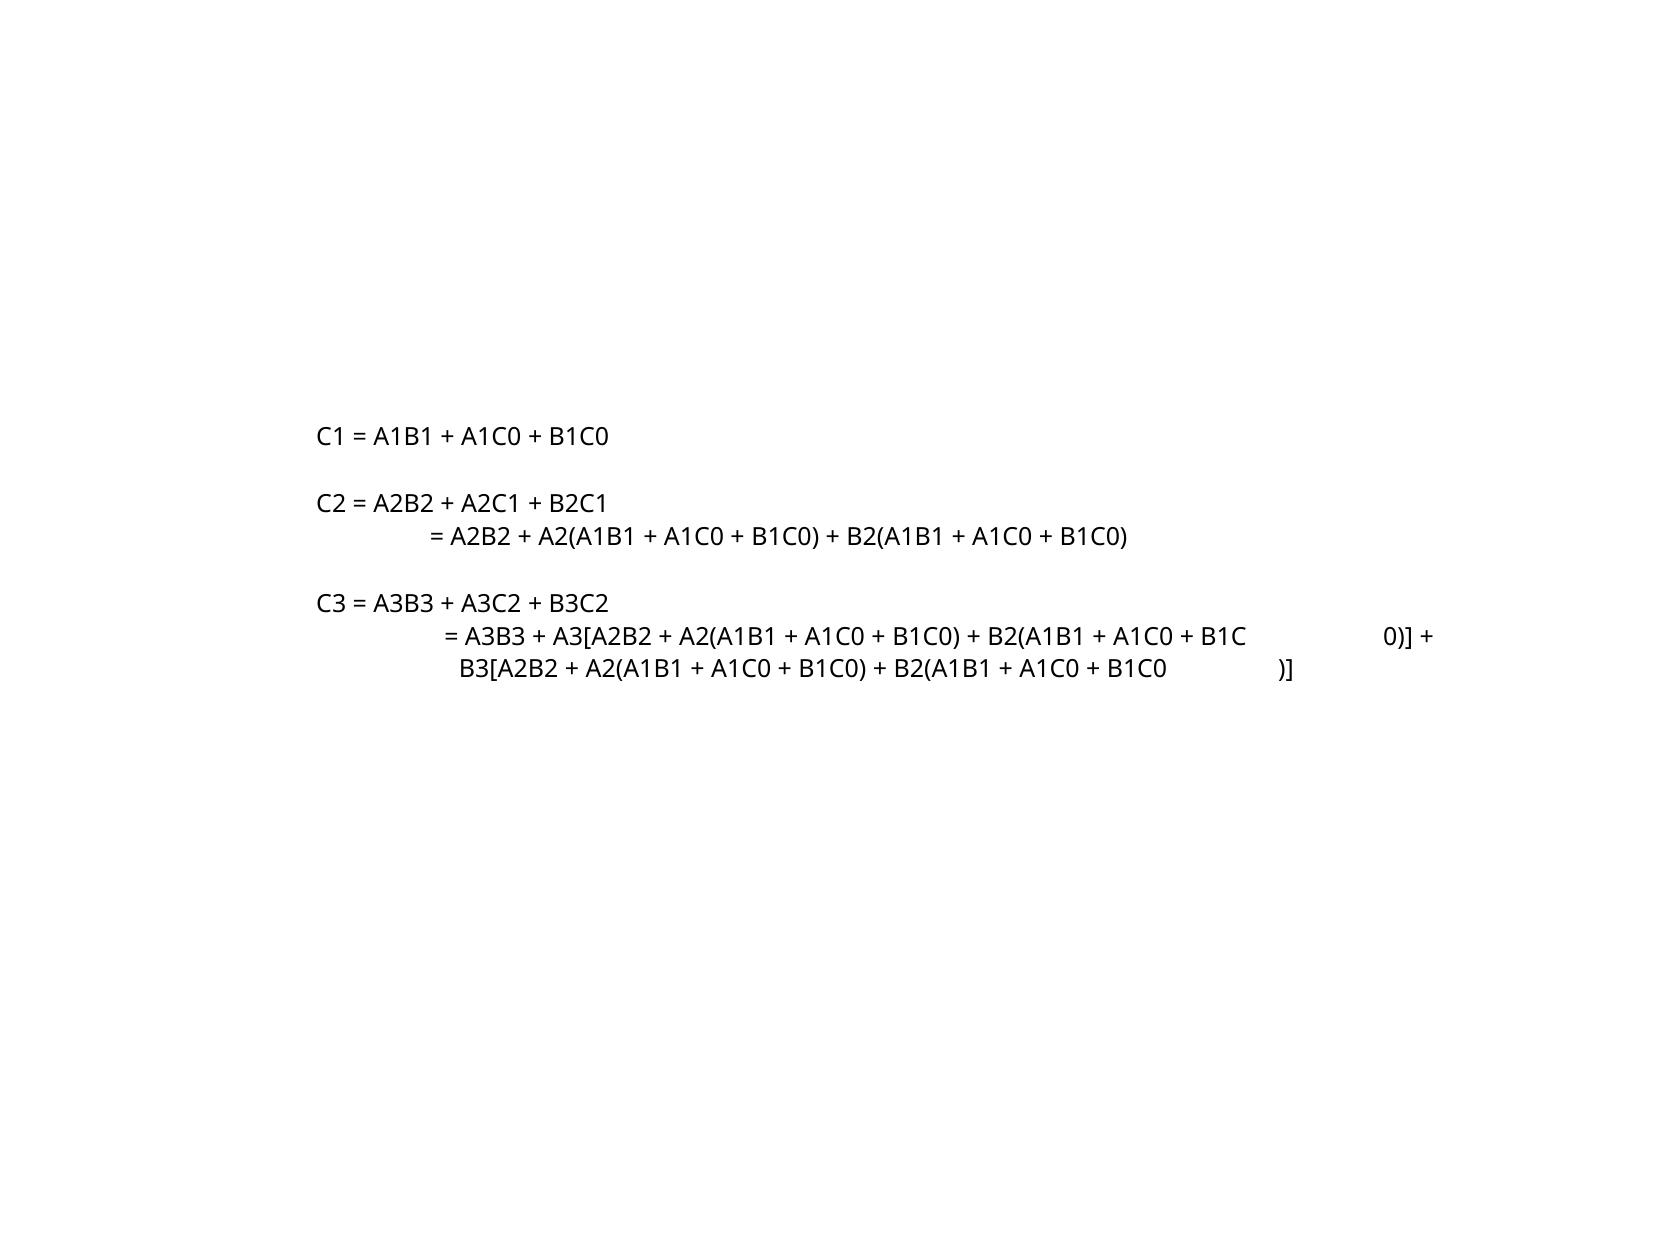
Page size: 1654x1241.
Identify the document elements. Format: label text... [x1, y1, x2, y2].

text_box 0)] + [1383, 620, 1434, 651]
text_box = A2B2 + A2(A1B1 + A1C0 + B1C0) + B2(A1B1 + A1C0 + B1C0) [429, 520, 1129, 551]
text_box C1 = A1B1 + A1C0 + B1C0 [316, 420, 610, 451]
text_box C3 = A3B3 + A3C2 + B3C2 [316, 587, 610, 618]
text_box B3[A2B2 + A2(A1B1 + A1C0 + B1C0) + B2(A1B1 + A1C0 + B1C0 [458, 652, 1169, 683]
text_box C2 = A2B2 + A2C1 + B2C1 [316, 487, 610, 518]
text_box = A3B3 + A3[A2B2 + A2(A1B1 + A1C0 + B1C0) + B2(A1B1 + A1C0 + B1C [444, 620, 1249, 651]
text_box )] [1278, 652, 1294, 683]
